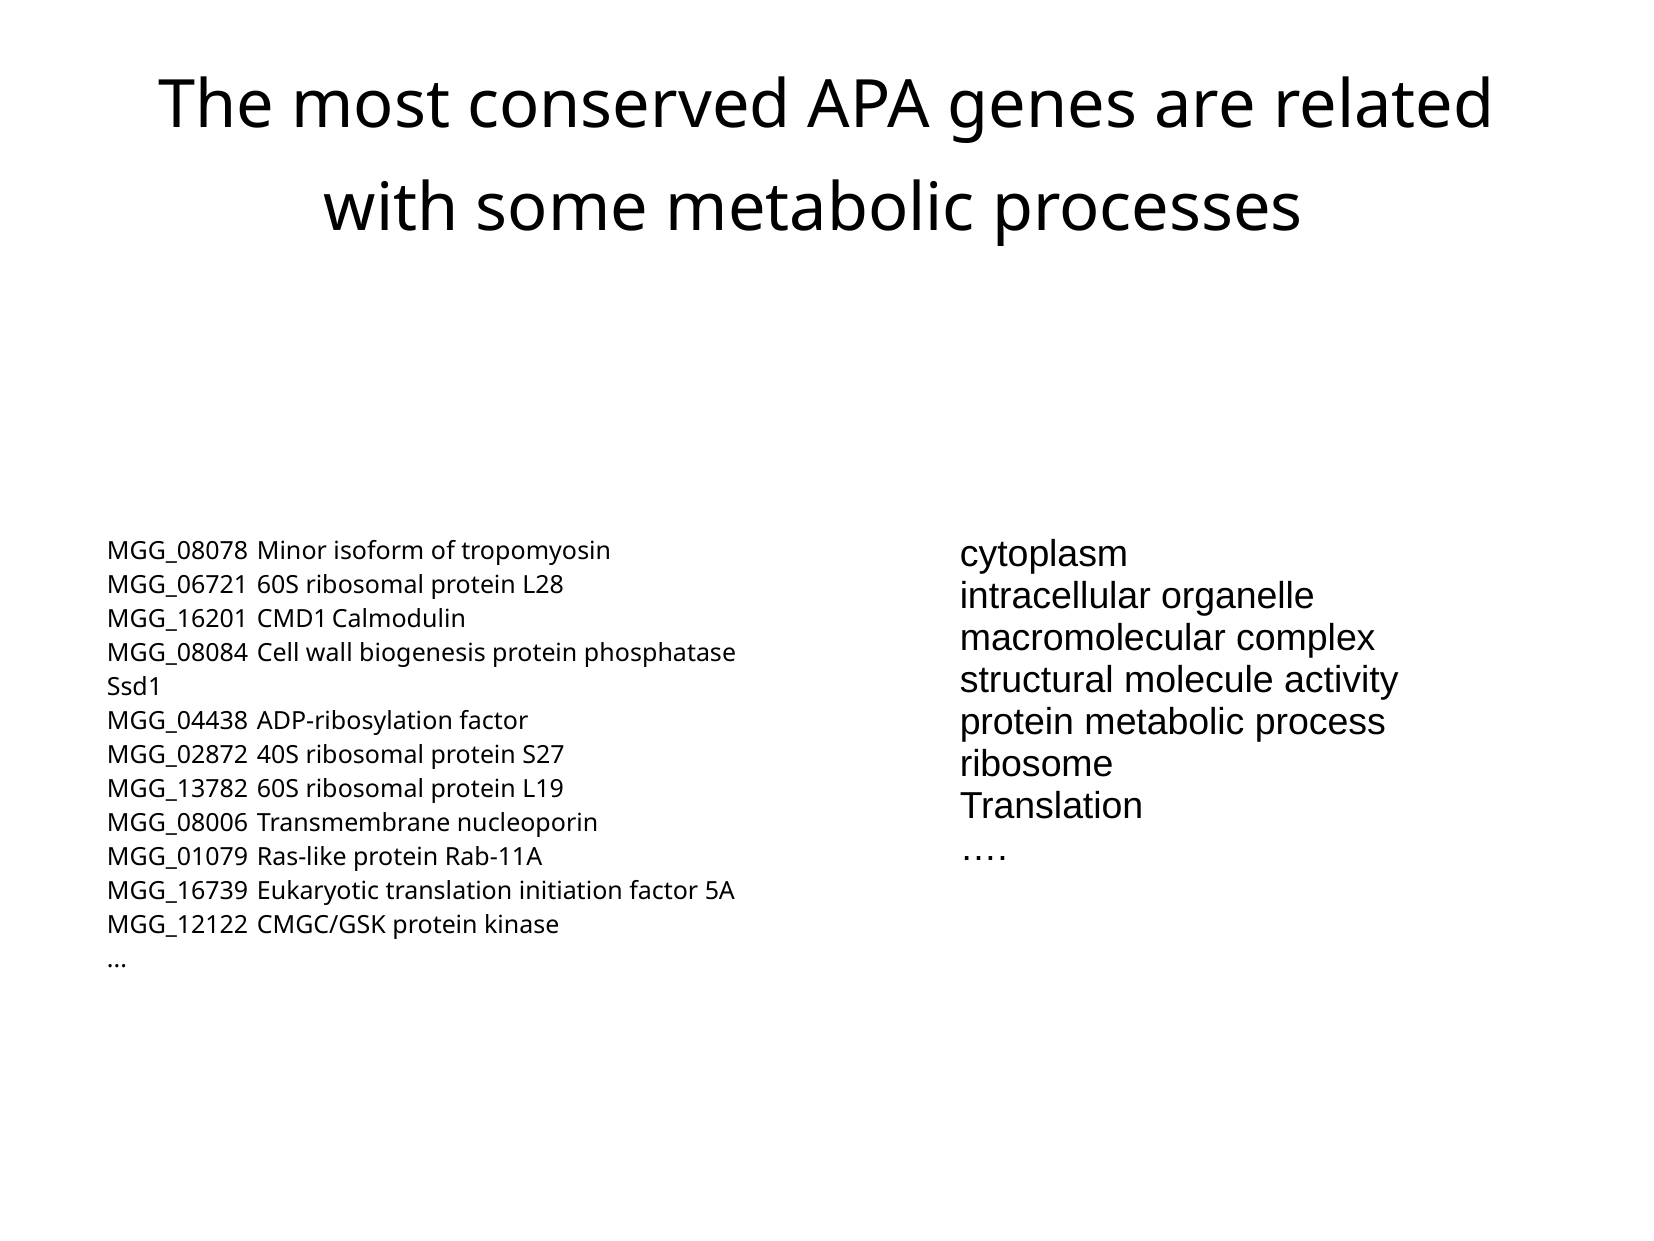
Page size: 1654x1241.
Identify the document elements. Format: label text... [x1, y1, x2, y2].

text_box MGG_08078 Minor isoform of tropomyosin MGG_06721 60S ribosomal protein L28 MGG_16201 CMD1 Calmodulin MGG_08084 Cell wall biogenesis protein phosphatase Ssd1 MGG_04438 ADP-ribosylation factor MGG_02872 40S ribosomal protein S27 MGG_13782 60S ribosomal protein L19 MGG_08006 Transmembrane nucleoporin MGG_01079 Ras-like protein Rab-11A MGG_16739 Eukaryotic translation initiation factor 5A MGG_12122 CMGC/GSK protein kinase ... [92, 525, 781, 904]
title The most conserved APA genes are related with some metabolic processes [82, 49, 1571, 257]
text_box cytoplasm intracellular organelle macromolecular complex structural molecule activity protein metabolic process ribosome Translation …. [945, 525, 1414, 876]
